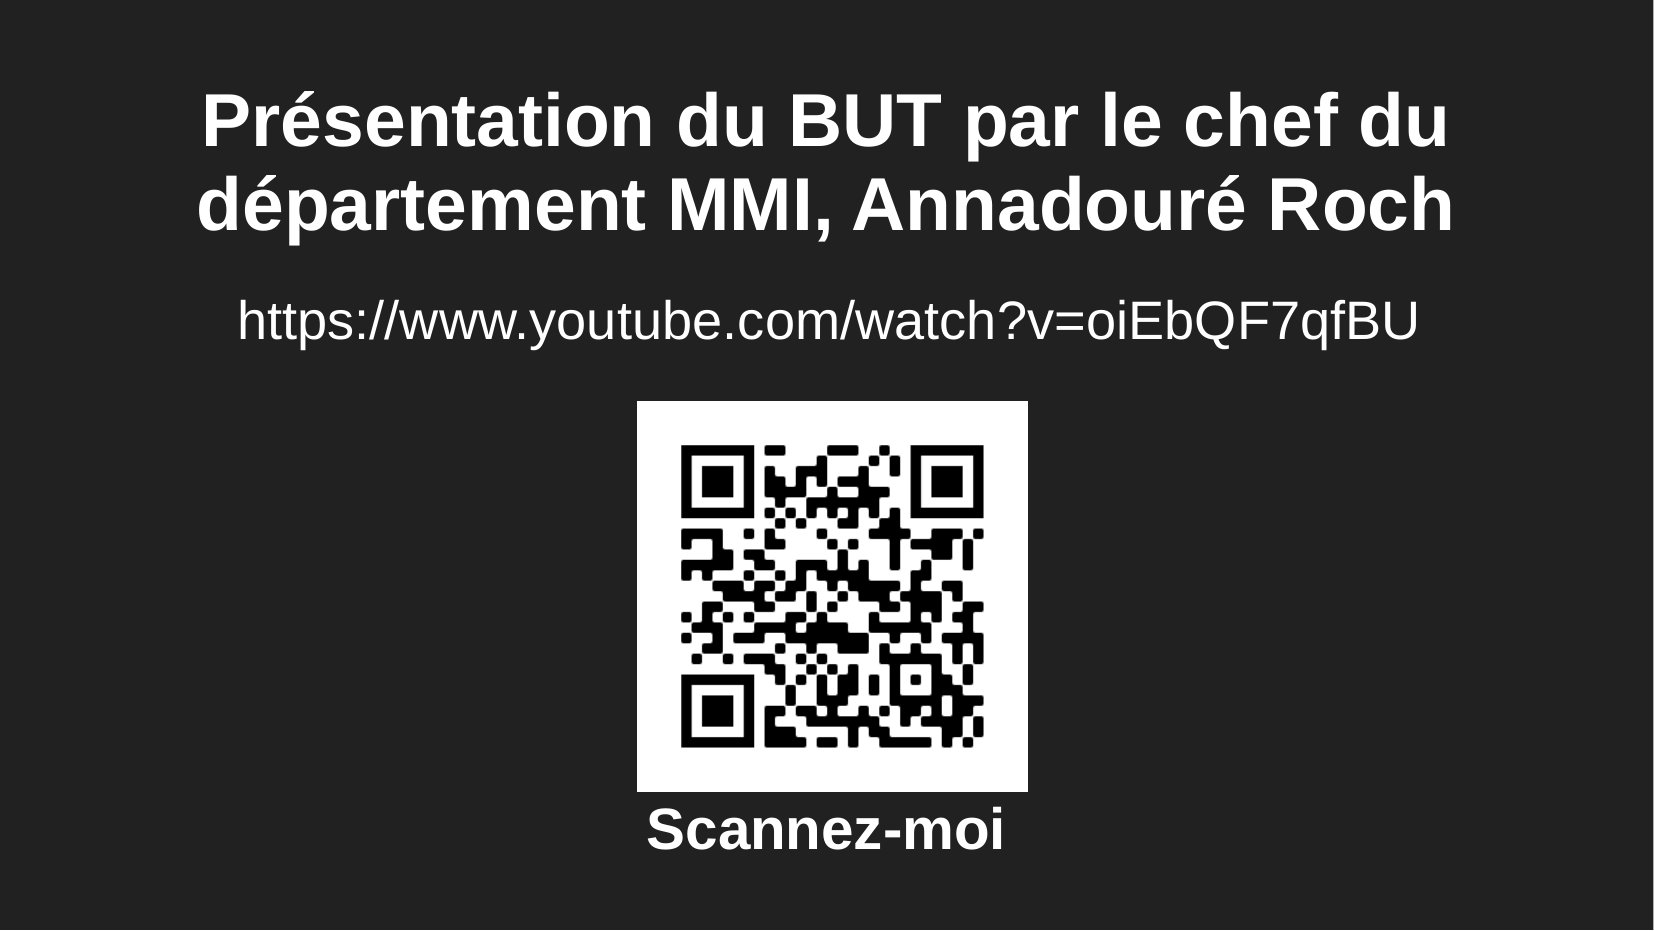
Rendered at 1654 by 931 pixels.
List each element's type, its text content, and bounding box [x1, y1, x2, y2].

picture [637, 401, 1028, 792]
text_box Présentation du BUT par le chef du département MMI, Annadouré Roch [82, 78, 1571, 247]
text_box Scannez-moi [82, 767, 1571, 891]
text_box https://www.youtube.com/watch?v=oiEbQF7qfBU [35, 283, 1625, 361]
